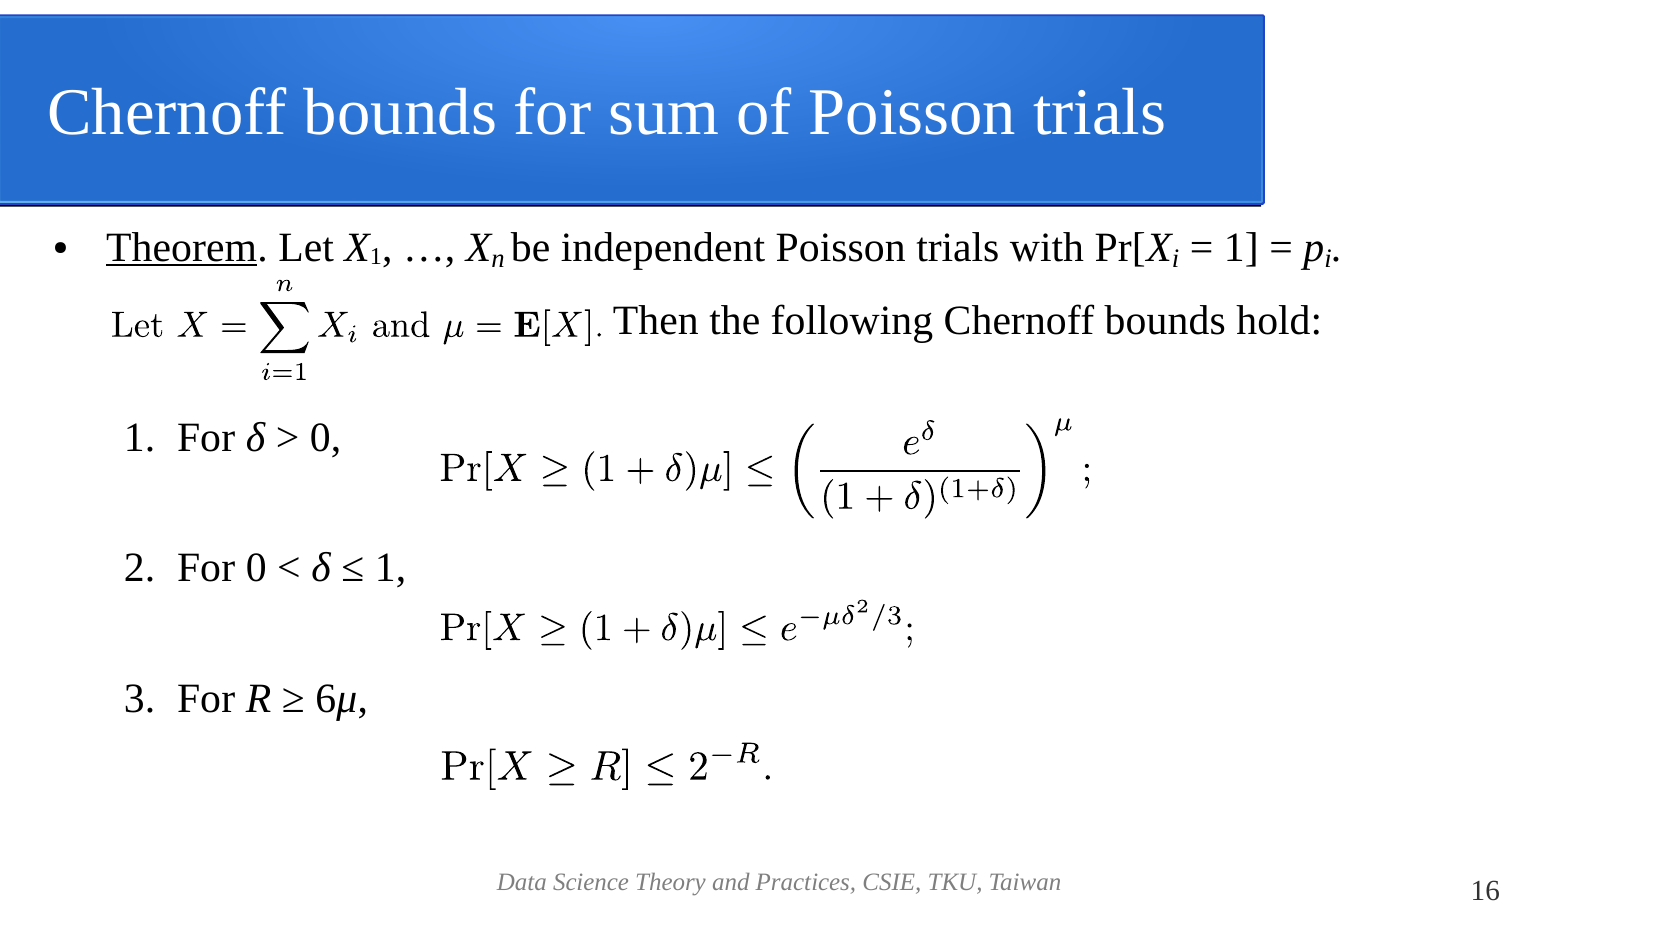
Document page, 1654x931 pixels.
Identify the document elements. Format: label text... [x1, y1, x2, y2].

title Chernoff bounds for sum of Poisson trials [47, 35, 1199, 189]
picture [439, 418, 1090, 519]
picture [438, 598, 914, 652]
picture [440, 742, 770, 790]
picture [111, 279, 602, 381]
list Theorem. Let X1, …, Xn be independent Poisson trials with Pr[Xi = 1] = pi. Then the following Chernoff bounds hold: For δ > 0, For 0 < δ ≤ 1, For R ≥ 6μ, [35, 224, 1524, 764]
